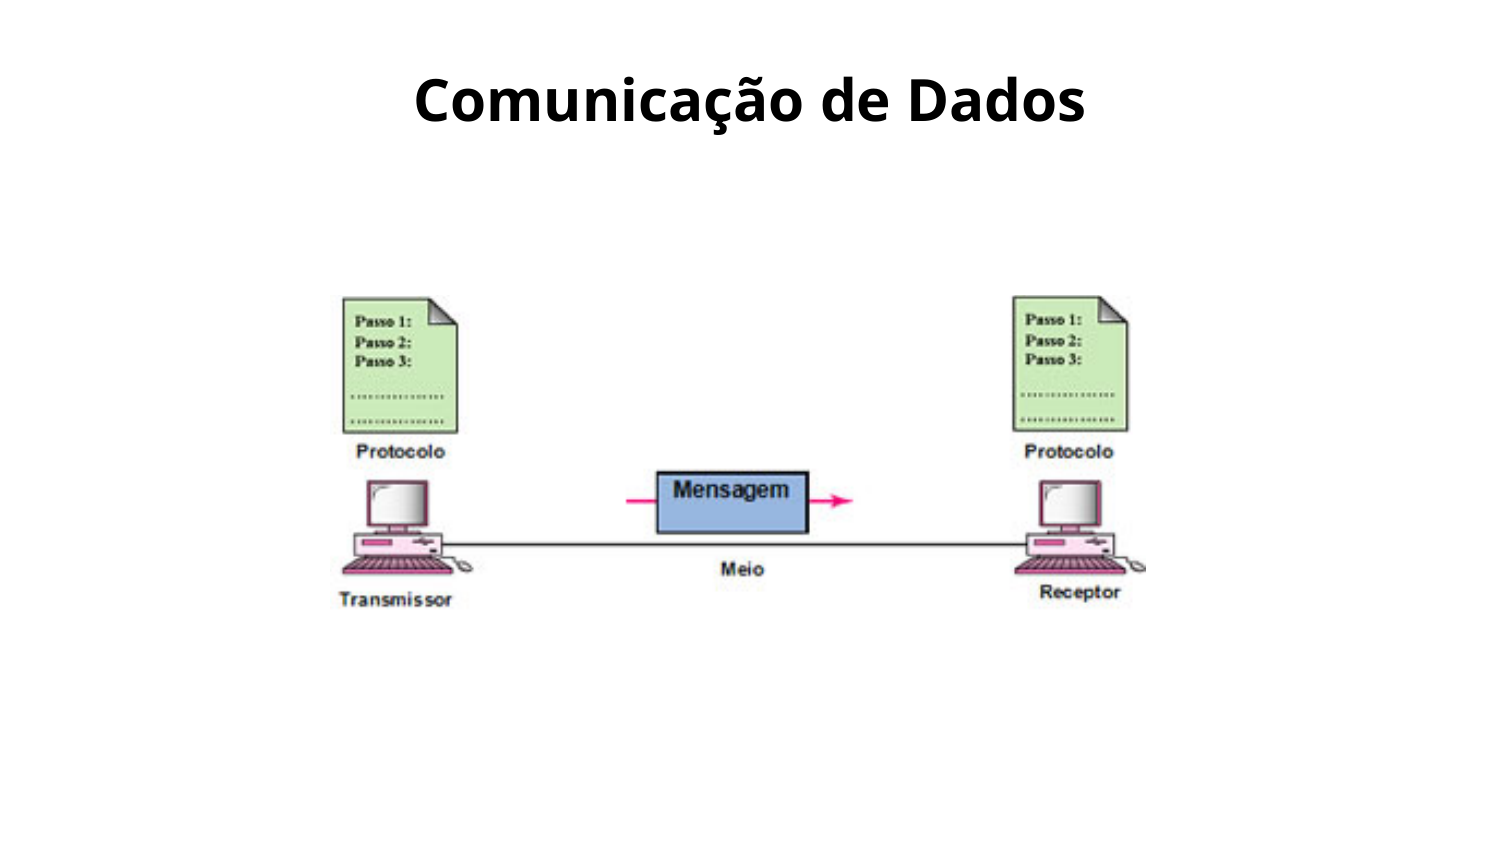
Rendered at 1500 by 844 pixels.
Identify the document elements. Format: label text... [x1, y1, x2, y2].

picture [330, 295, 1146, 616]
title Comunicação de Dados [75, 48, 1426, 142]
